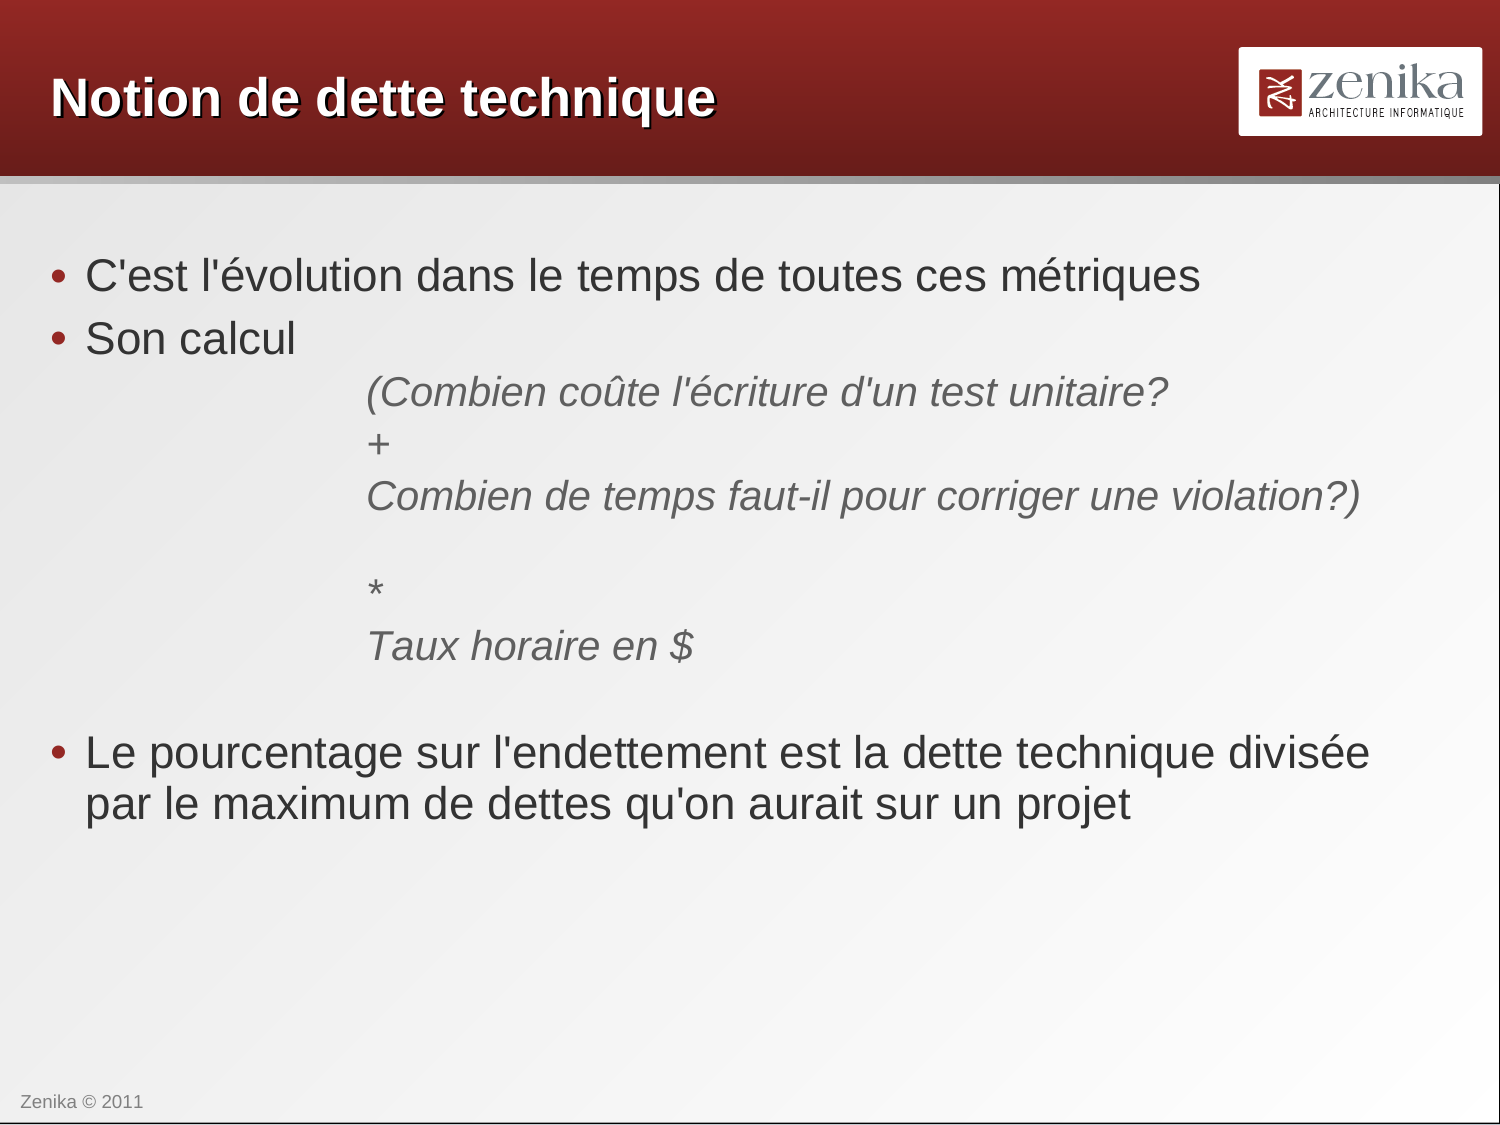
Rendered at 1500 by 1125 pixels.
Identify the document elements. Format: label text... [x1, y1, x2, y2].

list C'est l'évolution dans le temps de toutes ces métriques Son calcul (Combien coûte l'écriture d'un test unitaire? + Combien de temps faut-il pour corriger une violation?) * Taux horaire en $ Le pourcentage sur l'endettement est la dette technique divisée par le maximum de dettes qu'on aurait sur un projet [50, 249, 1435, 1064]
picture [1257, 58, 1464, 125]
title Notion de dette technique [50, 22, 1206, 172]
